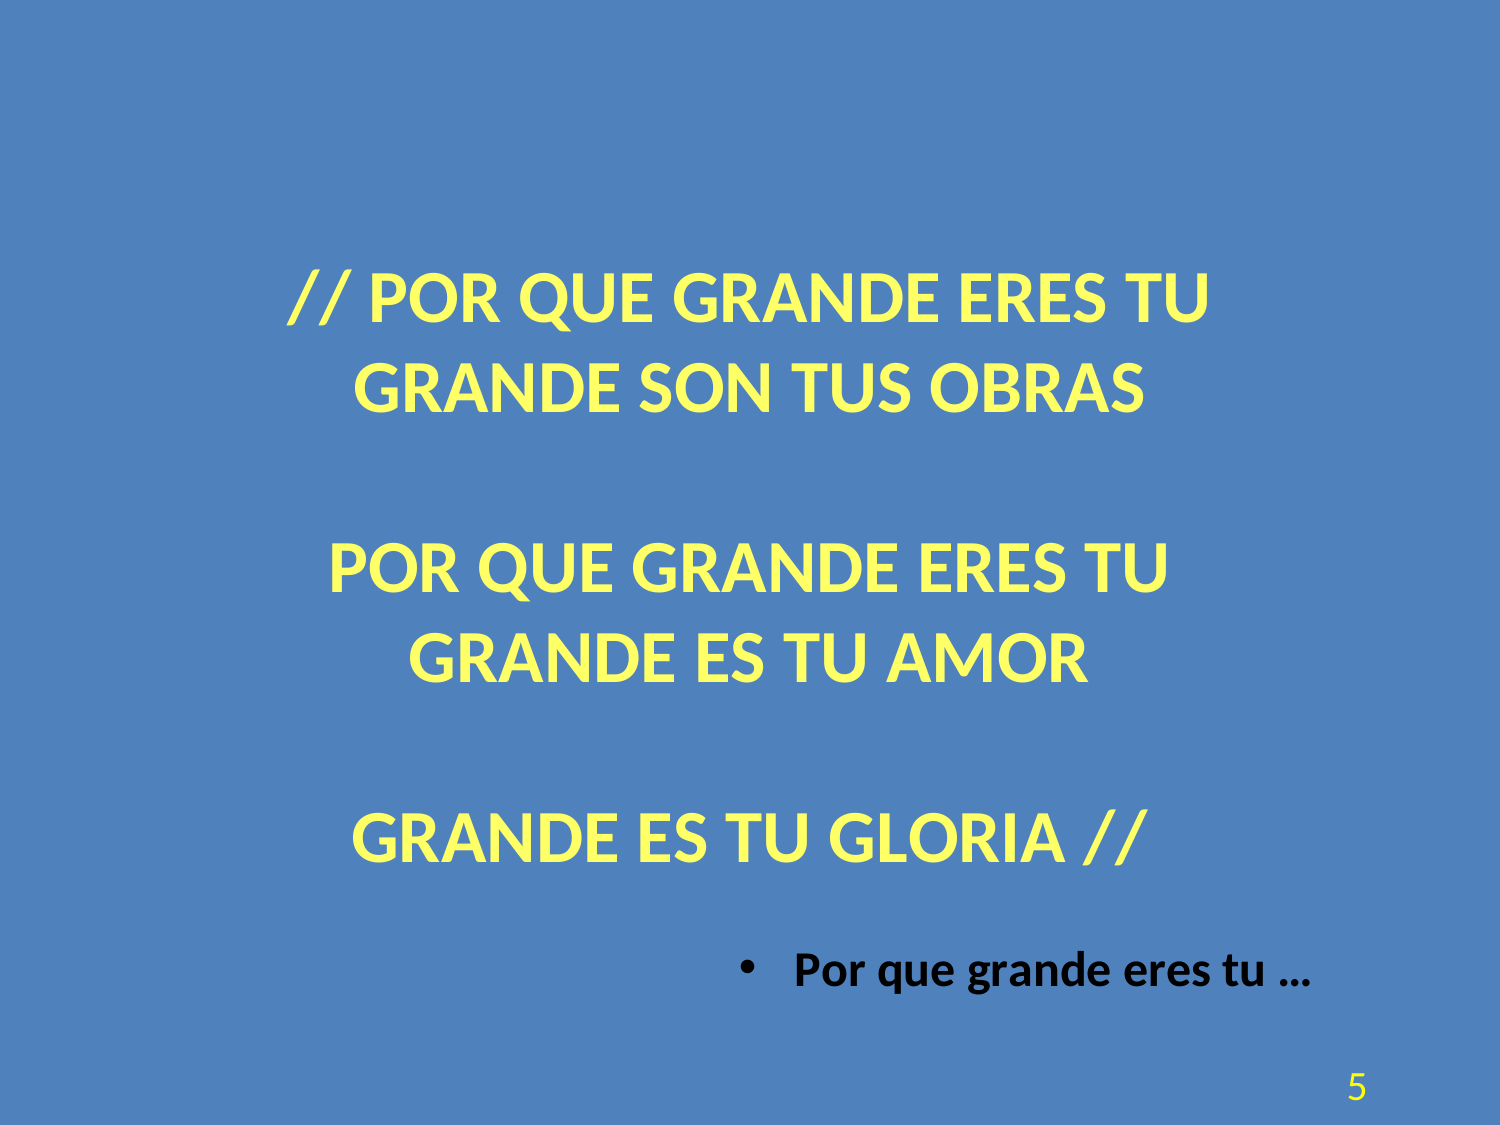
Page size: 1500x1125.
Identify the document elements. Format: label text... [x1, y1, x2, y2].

title // POR QUE GRANDE ERES TU GRANDE SON TUS OBRAS POR QUE GRANDE ERES TU GRANDE ES TU AMOR GRANDE ES TU GLORIA // [75, 468, 1426, 657]
text_box <número> [1230, 1042, 1383, 1125]
text_box Por que grande eres tu … [616, 928, 1329, 1012]
